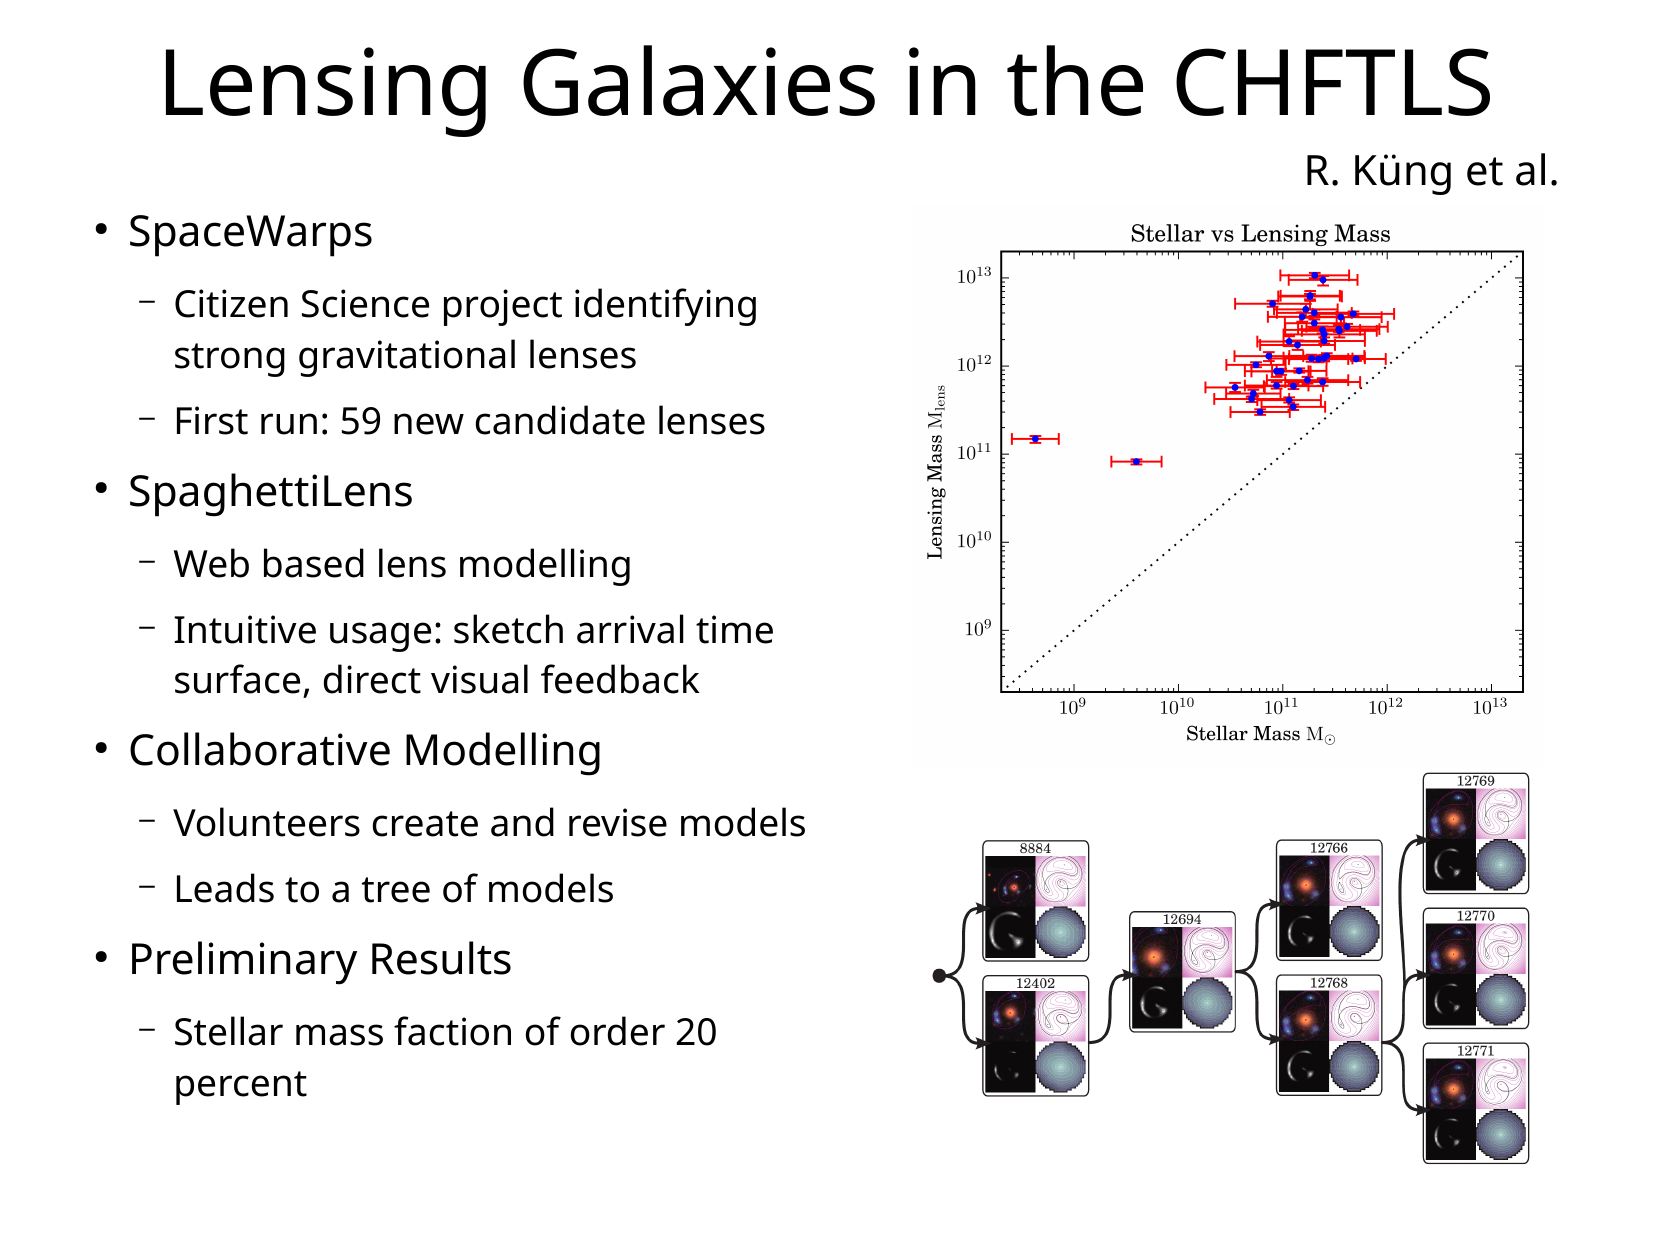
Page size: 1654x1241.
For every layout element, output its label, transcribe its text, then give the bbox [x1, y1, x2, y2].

list SpaceWarps Citizen Science project identifying strong gravitational lenses First run: 59 new candidate lenses SpaghettiLens Web based lens modelling Intuitive usage: sketch arrival time surface, direct visual feedback Collaborative Modelling Volunteers create and revise models Leads to a tree of models Preliminary Results Stellar mass faction of order 20 percent [82, 200, 809, 1146]
title Lensing Galaxies in the CHFTLS [82, 20, 1571, 140]
picture [909, 203, 1544, 1170]
title R. Küng et al. [82, 141, 1571, 196]
